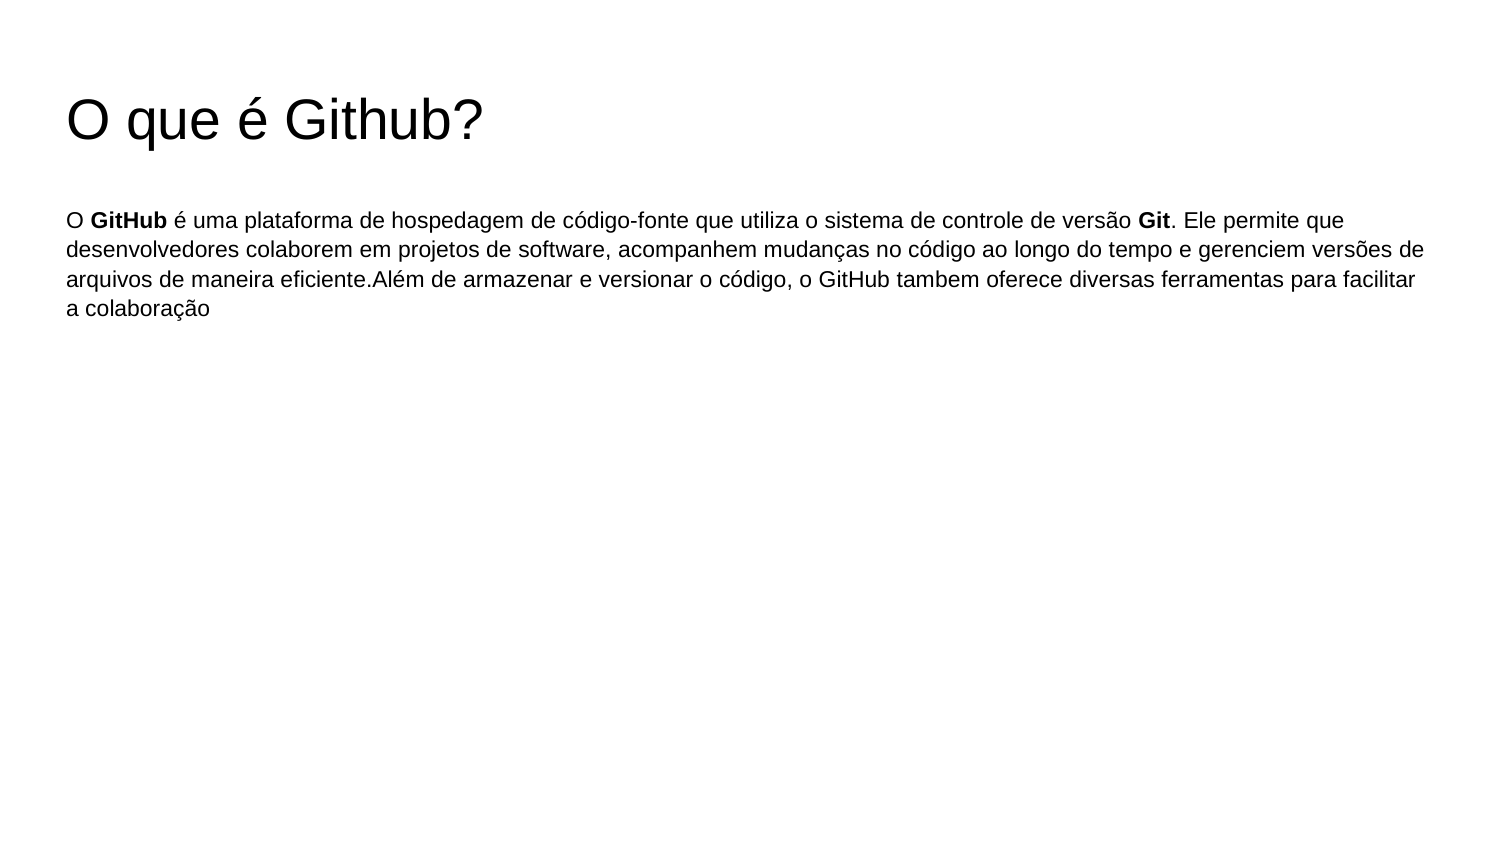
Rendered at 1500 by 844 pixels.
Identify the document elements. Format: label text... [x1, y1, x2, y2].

list O GitHub é uma plataforma de hospedagem de código-fonte que utiliza o sistema de controle de versão Git. Ele permite que desenvolvedores colaborem em projetos de software, acompanhem mudanças no código ao longo do tempo e gerenciem versões de arquivos de maneira eficiente.Além de armazenar e versionar o código, o GitHub tambem oferece diversas ferramentas para facilitar a colaboração [51, 189, 1449, 750]
title O que é Github? [51, 72, 1449, 167]
